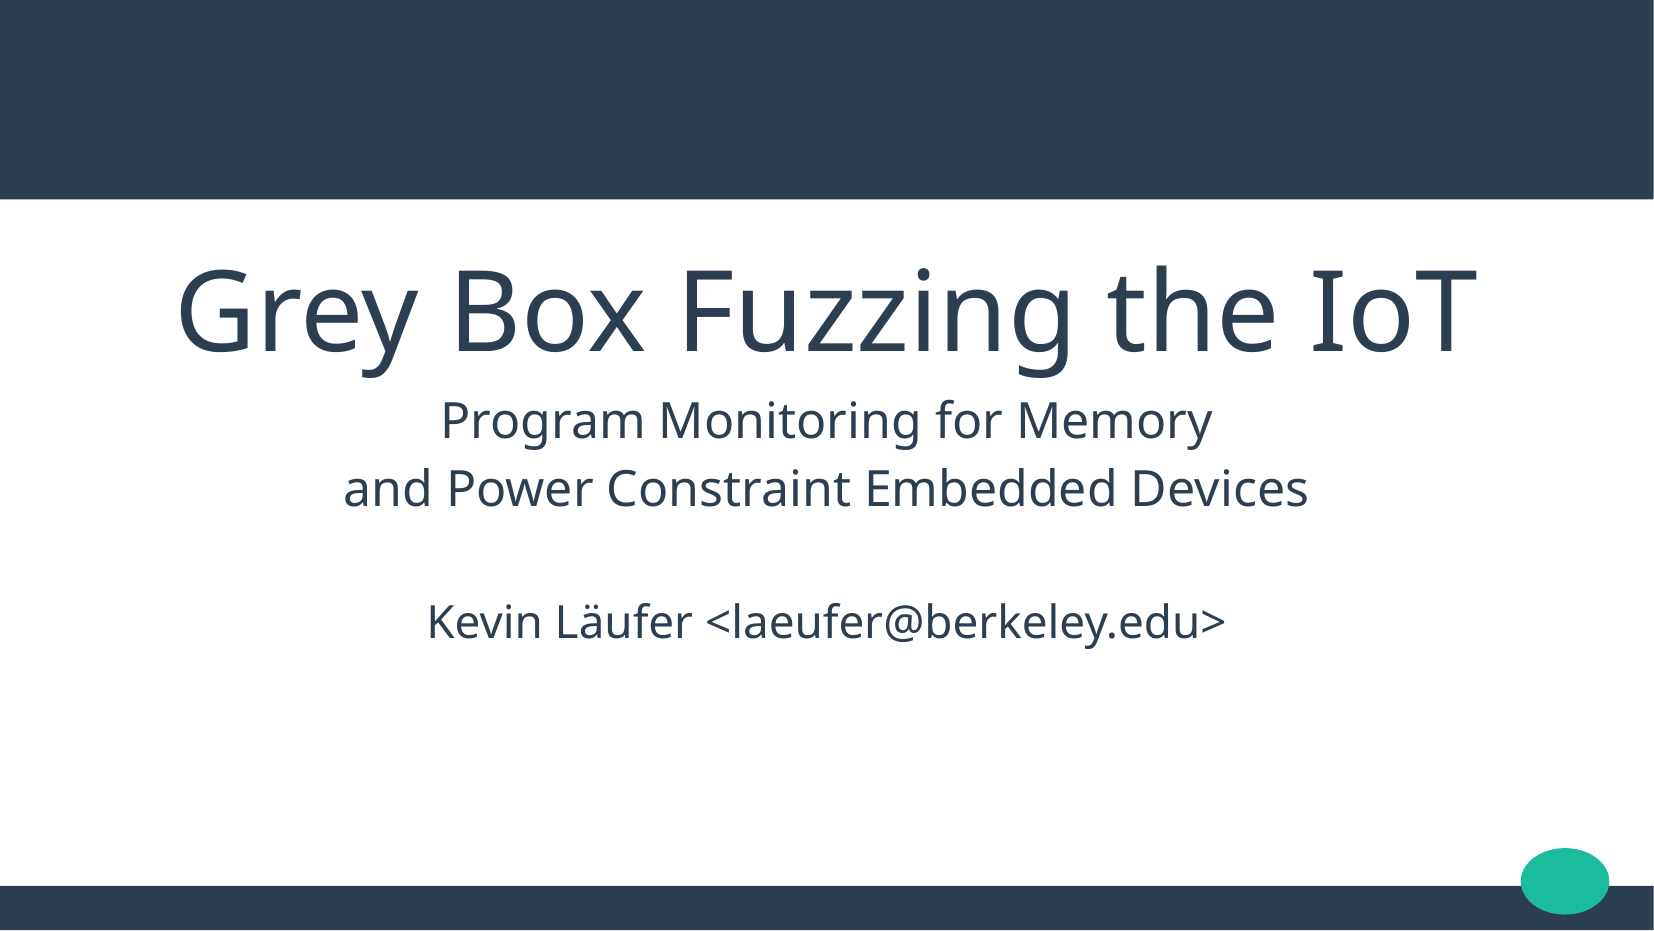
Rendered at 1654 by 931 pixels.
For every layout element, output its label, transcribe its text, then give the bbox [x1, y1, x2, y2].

subtitle Grey Box Fuzzing the IoT Program Monitoring for Memory and Power Constraint Embedded Devices Kevin Läufer <laeufer@berkeley.edu> [59, 168, 1595, 716]
